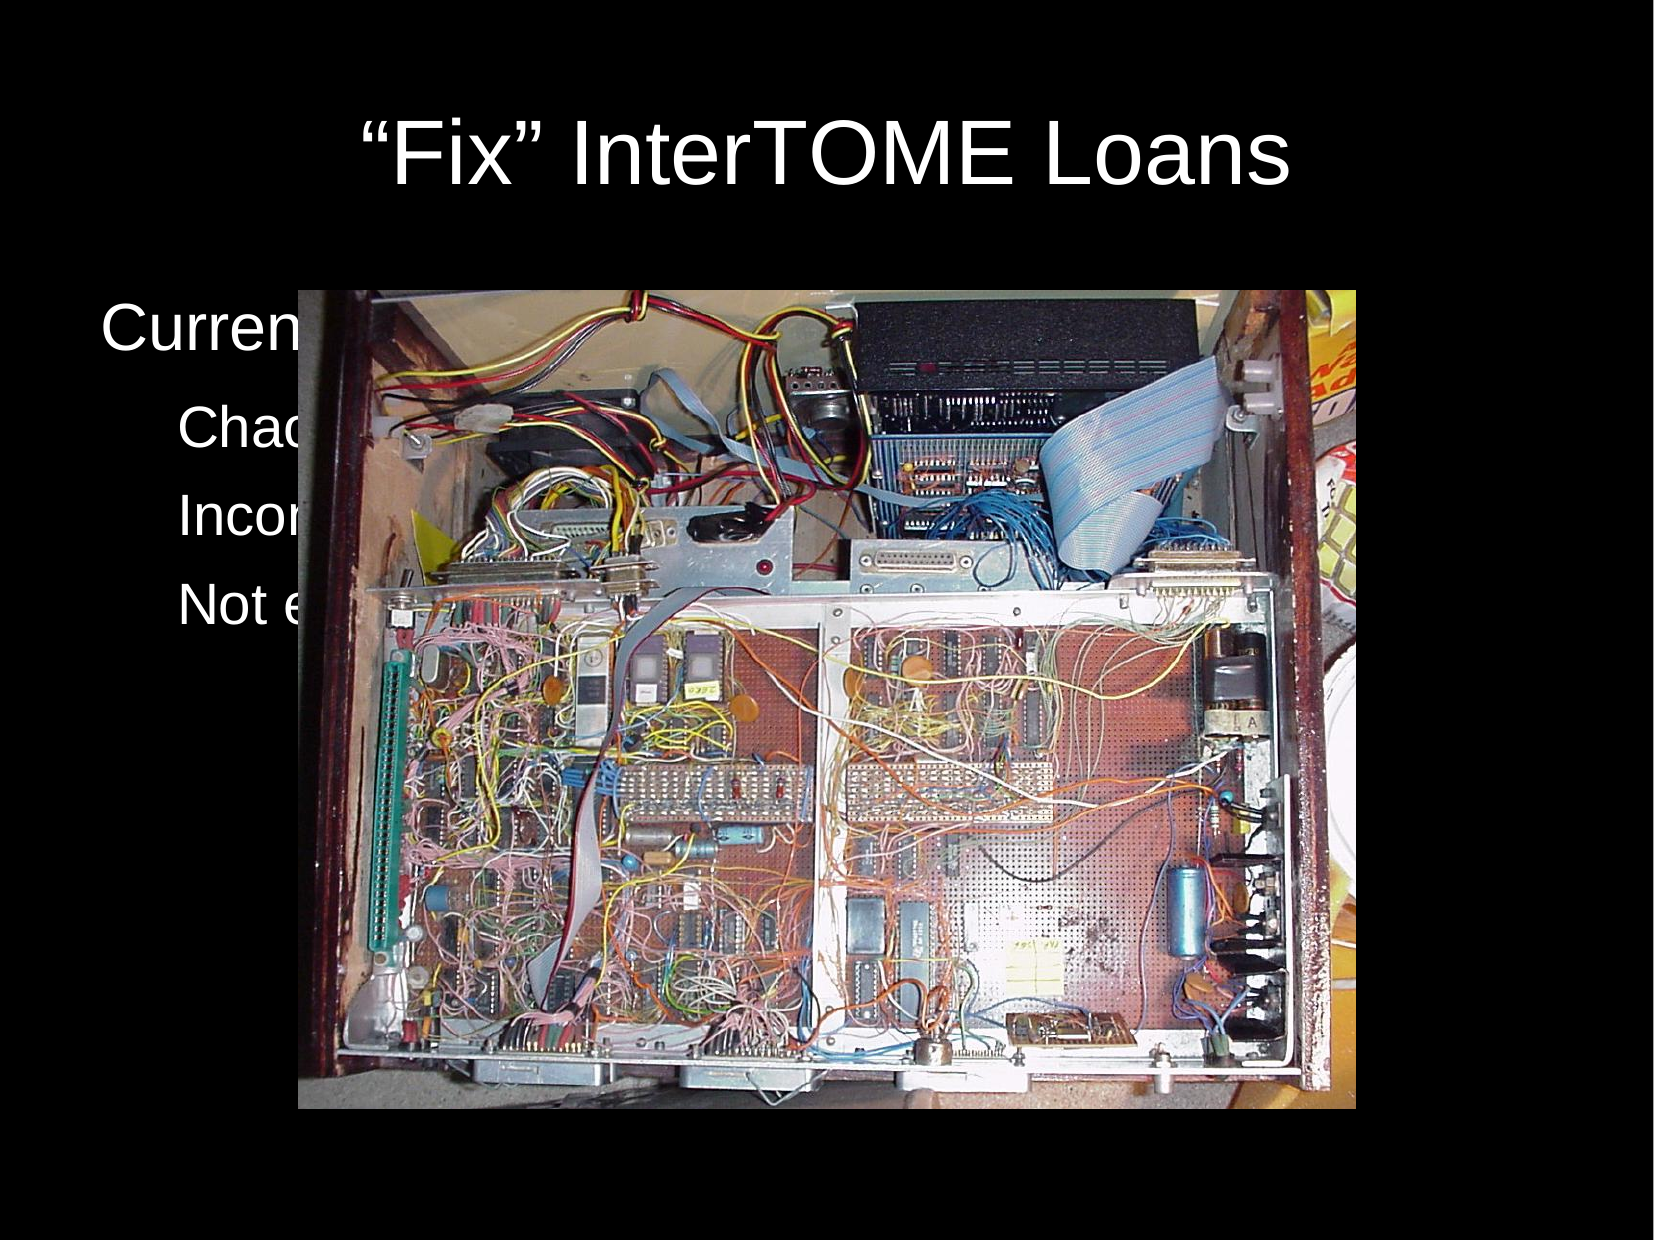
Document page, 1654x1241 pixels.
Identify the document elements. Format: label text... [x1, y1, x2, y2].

list Currently: Chaos Inconsistency between floors Not enough application based restraints [1236, 290, 1572, 1109]
title “Fix” InterTOME Loans [82, 49, 1571, 257]
picture [82, 290, 1236, 1109]
